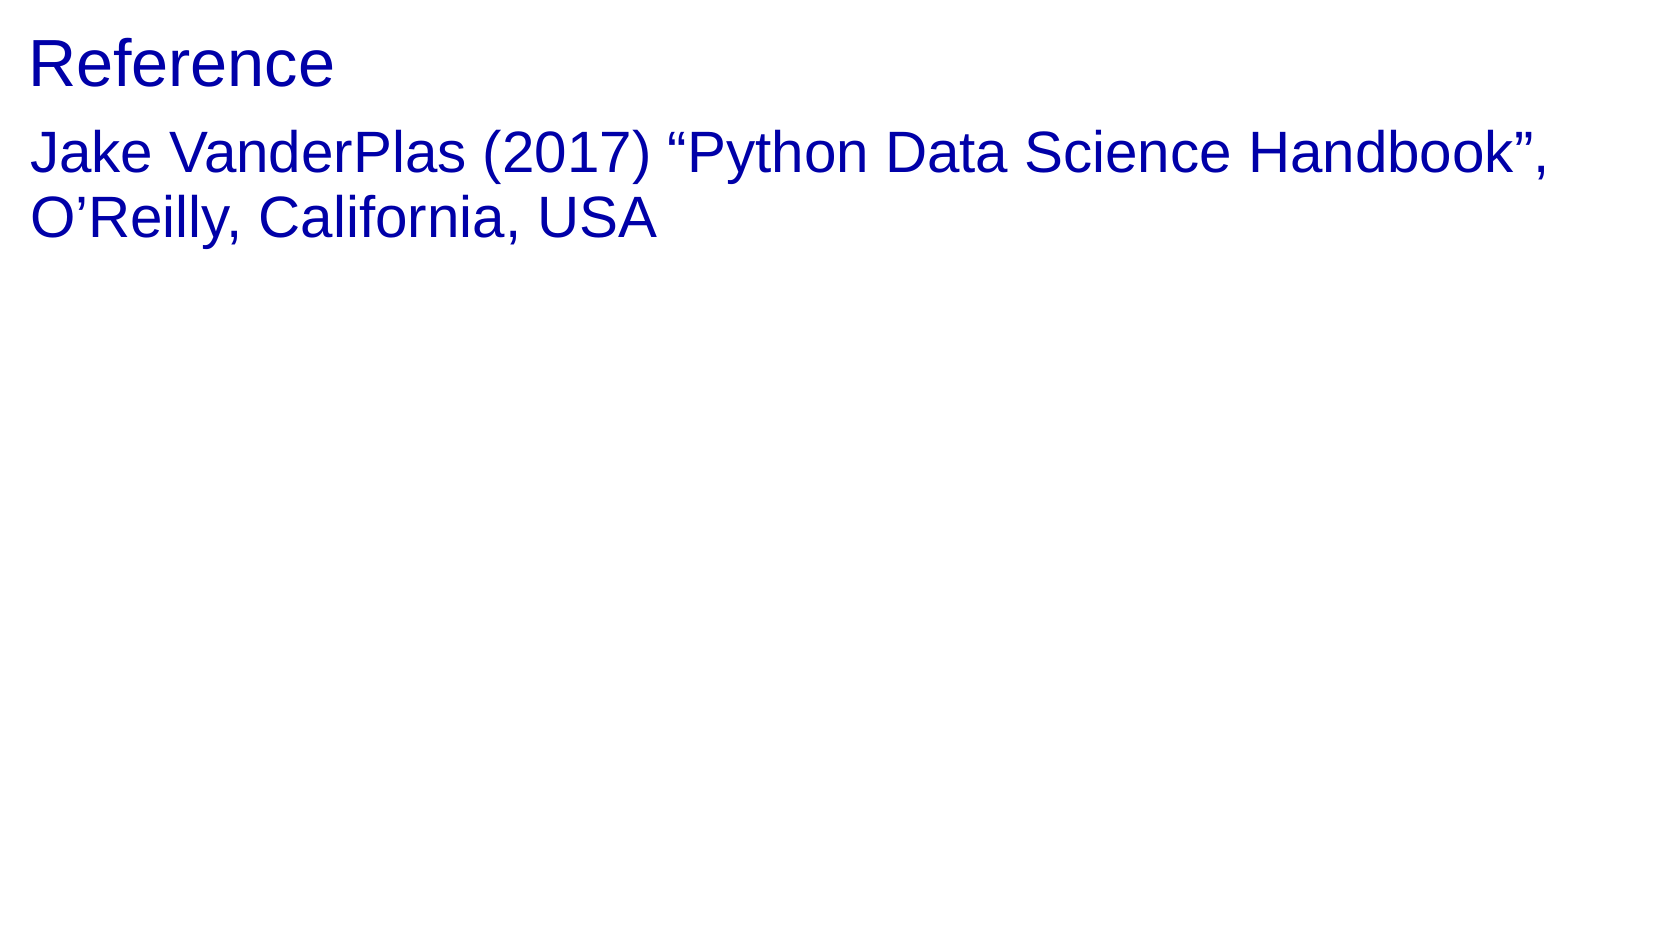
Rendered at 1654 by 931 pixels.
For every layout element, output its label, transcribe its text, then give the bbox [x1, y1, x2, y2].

title Reference [28, 21, 1626, 106]
list Jake VanderPlas (2017) “Python Data Science Handbook”, O’Reilly, California, USA [30, 120, 1645, 916]
